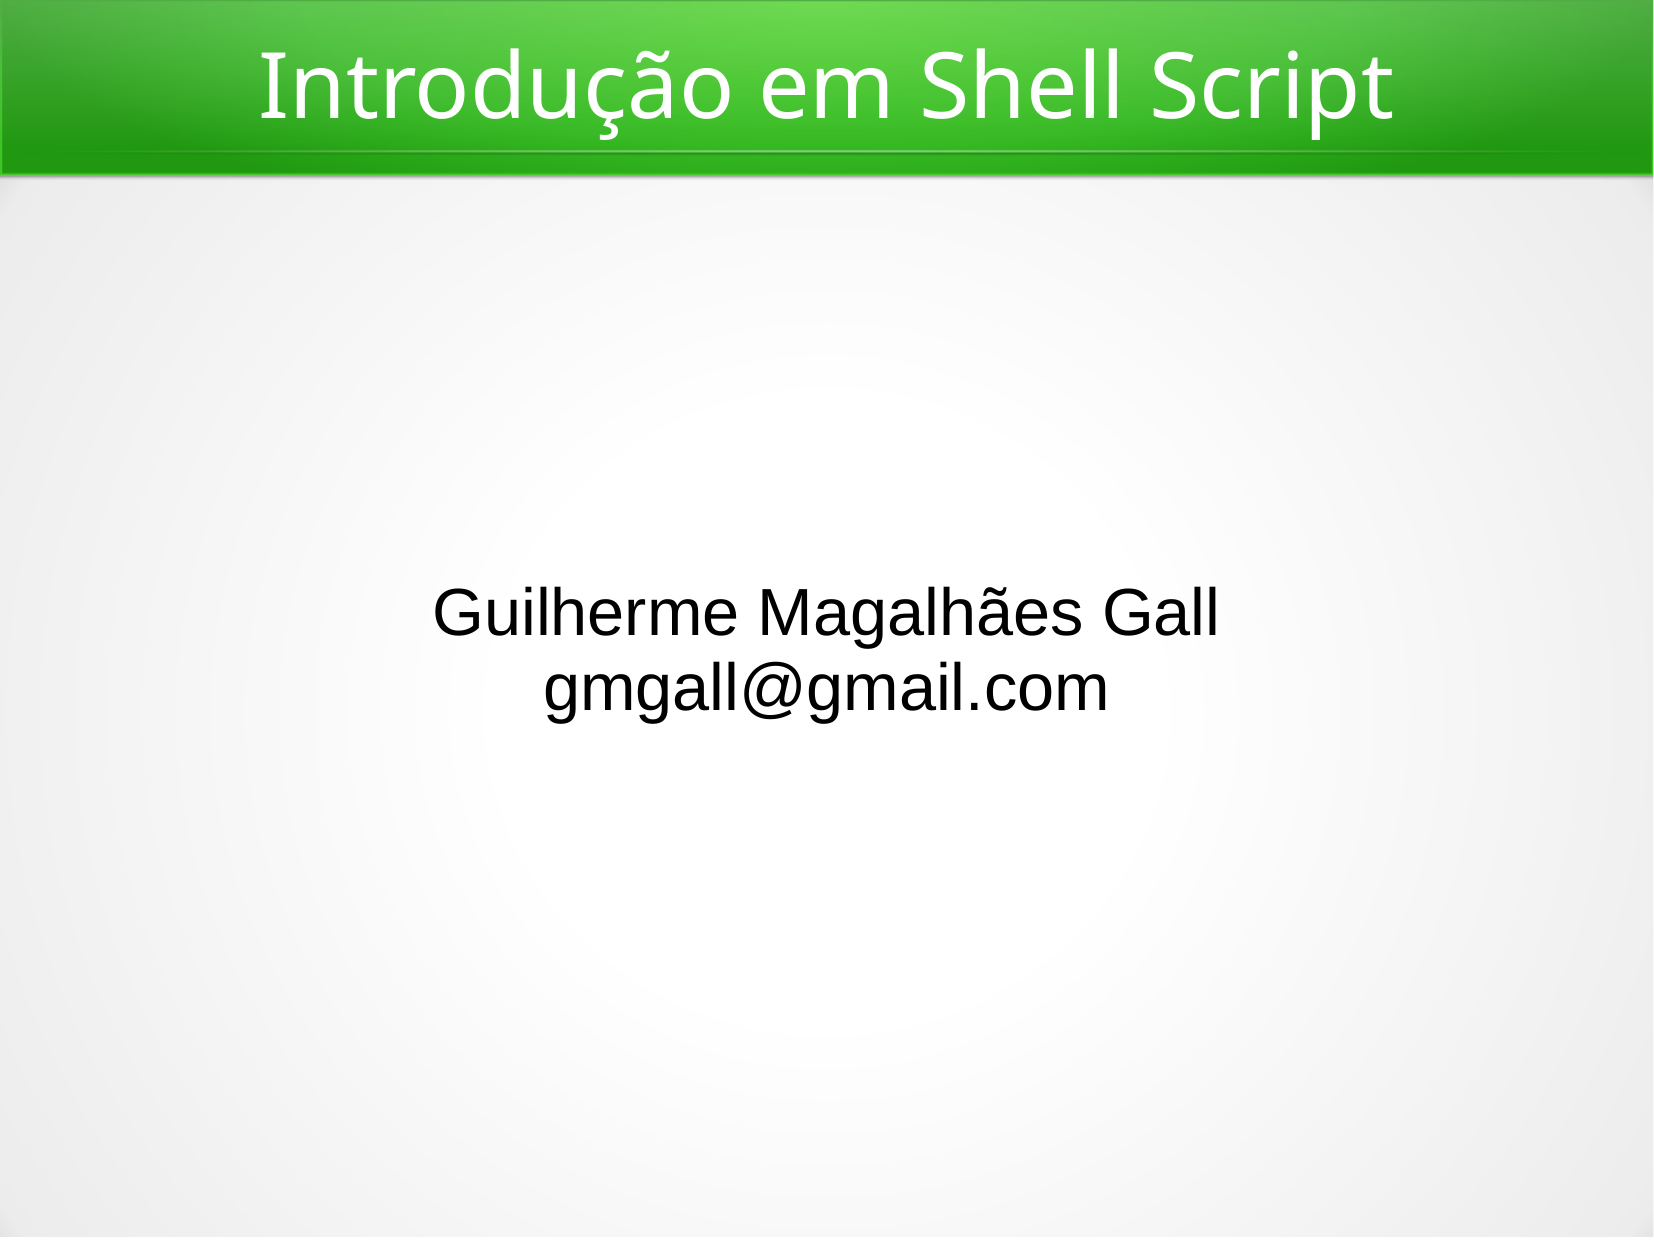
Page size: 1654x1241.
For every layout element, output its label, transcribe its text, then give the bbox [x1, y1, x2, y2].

picture [0, 0, 1654, 1237]
title Introdução em Shell Script [82, 11, 1571, 154]
subtitle Guilherme Magalhães Gall gmgall@gmail.com [82, 290, 1571, 1010]
